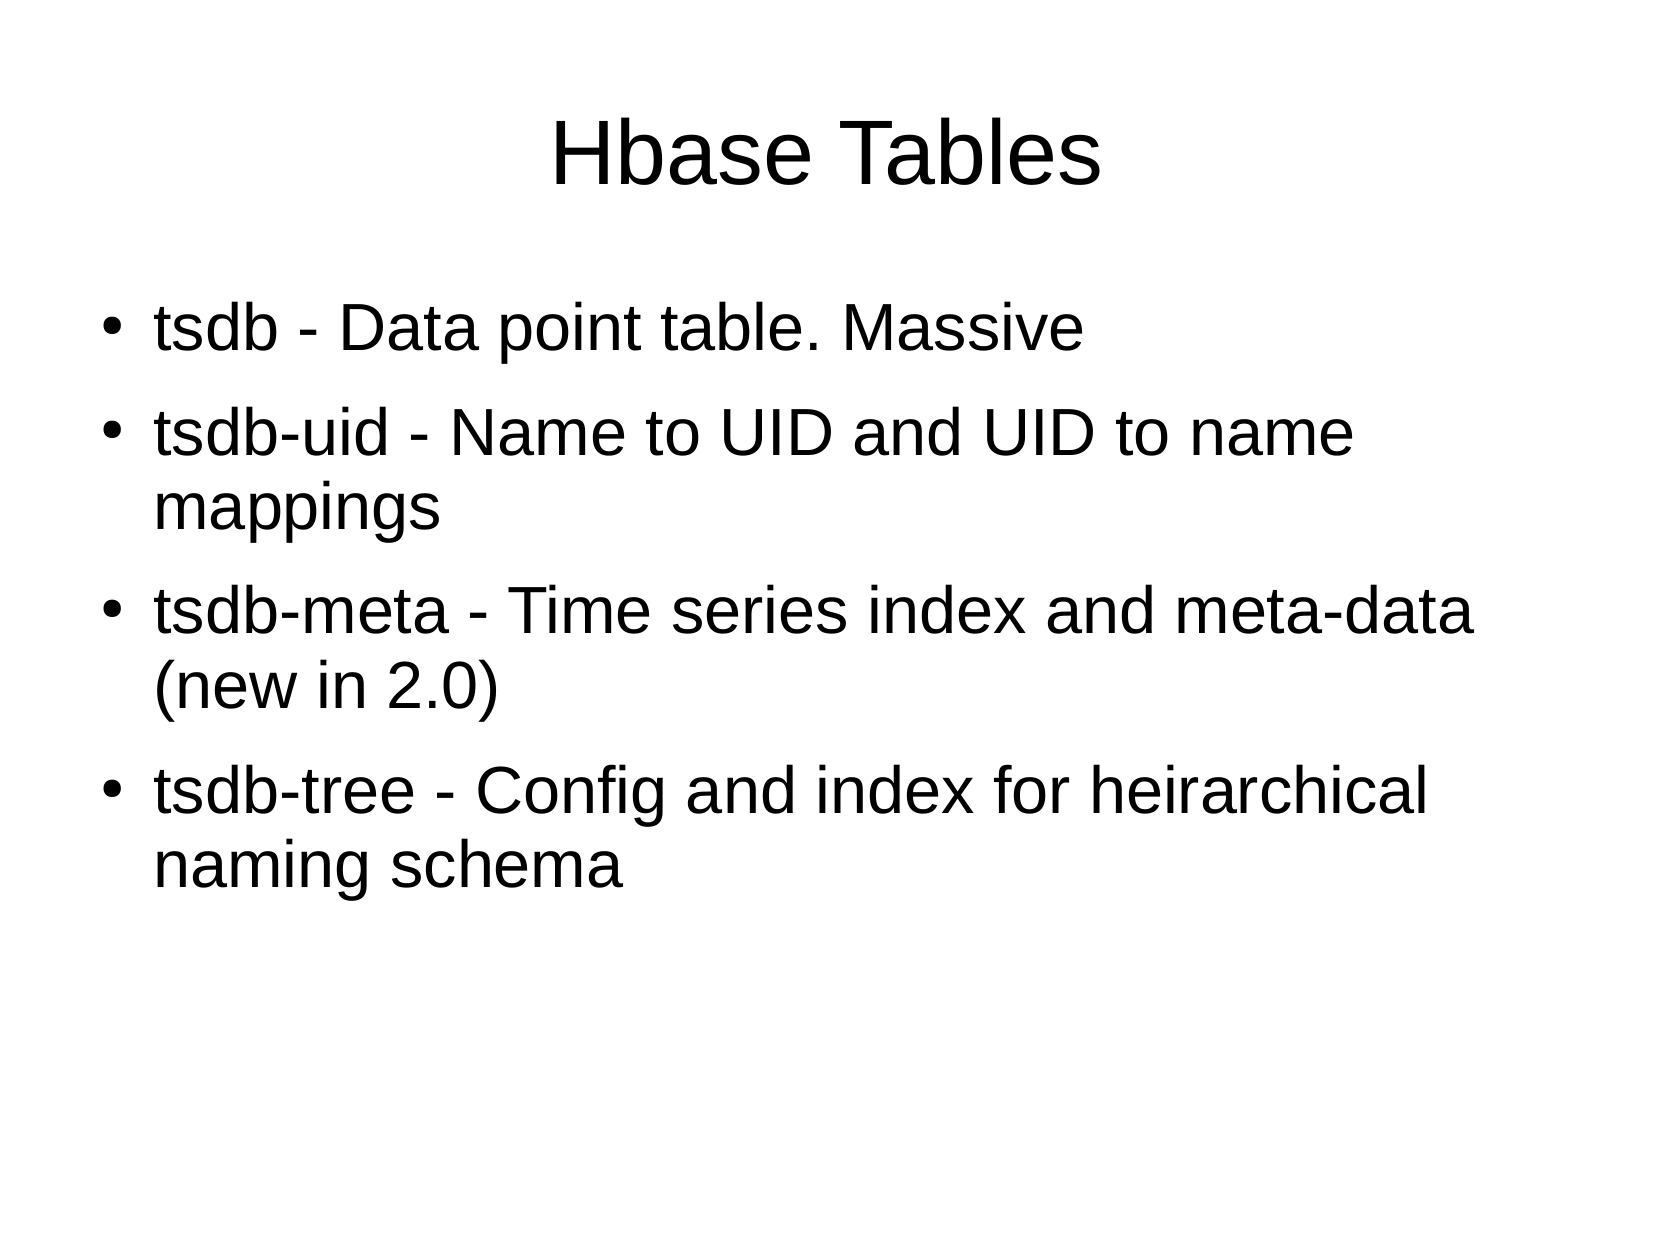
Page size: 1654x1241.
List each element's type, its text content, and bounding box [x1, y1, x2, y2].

title Hbase Tables [82, 49, 1571, 257]
list tsdb - Data point table. Massive tsdb-uid - Name to UID and UID to name mappings tsdb-meta - Time series index and meta-data (new in 2.0) tsdb-tree - Config and index for heirarchical naming schema [82, 290, 1571, 1010]
